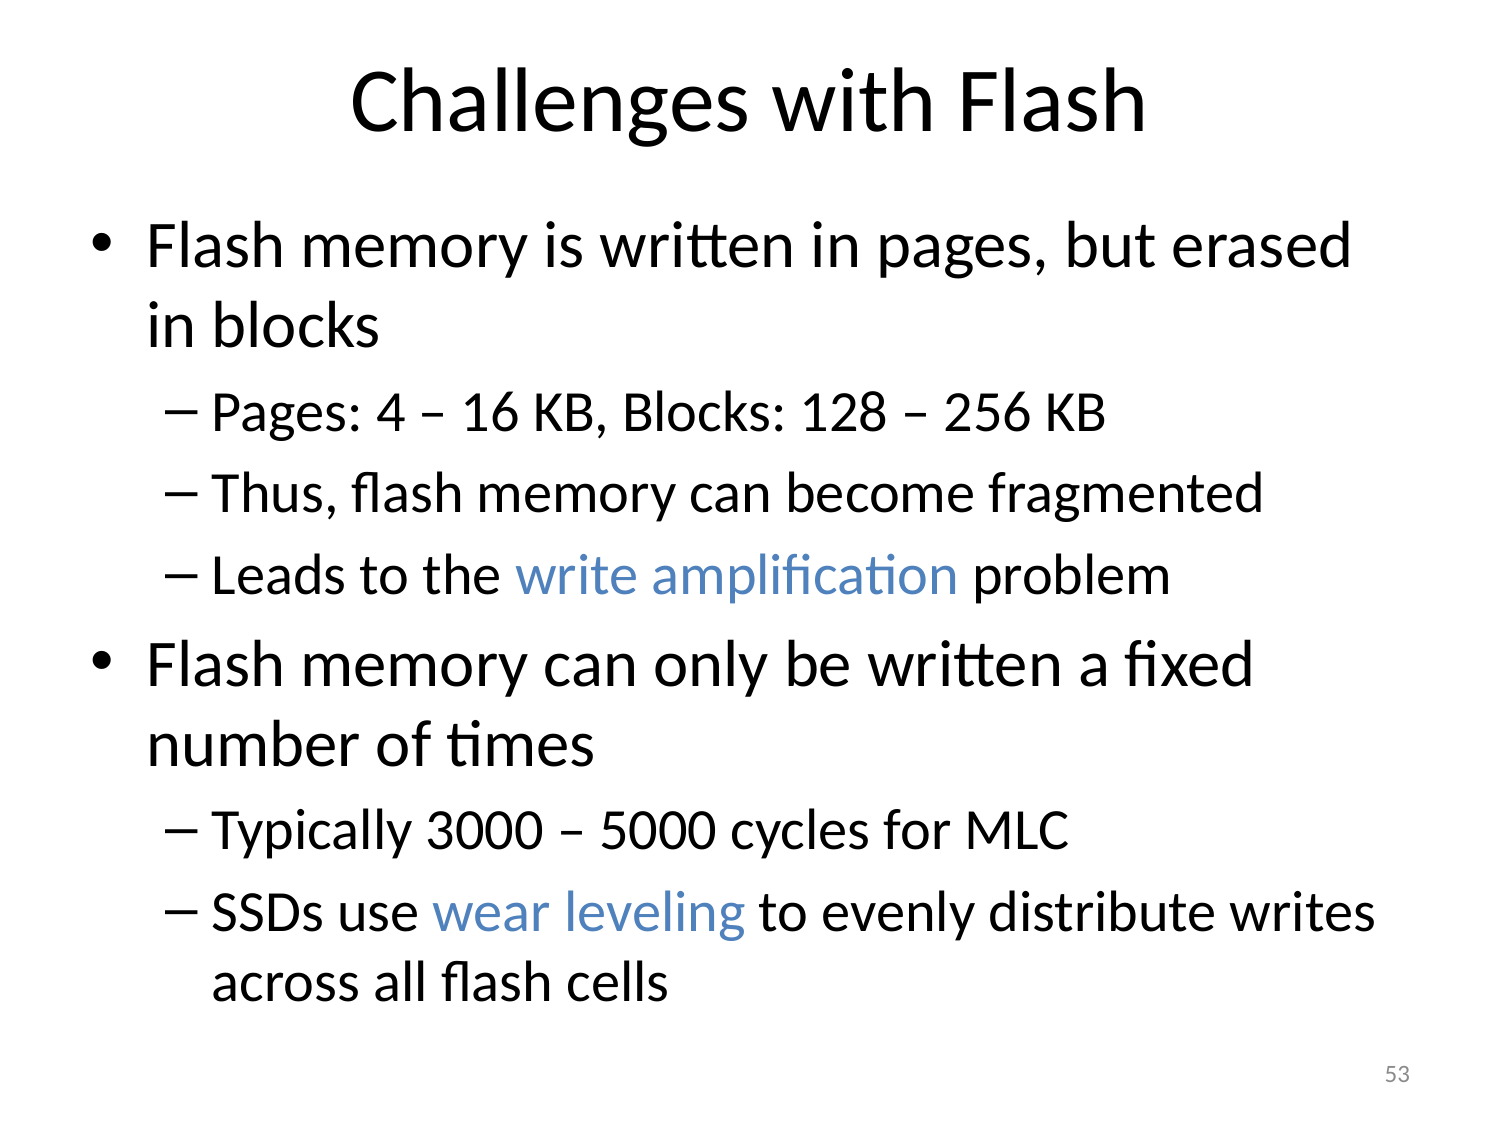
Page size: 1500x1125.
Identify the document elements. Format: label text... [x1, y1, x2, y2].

list Flash memory is written in pages, but erased in blocks Pages: 4 – 16 KB, Blocks: 128 – 256 KB Thus, flash memory can become fragmented Leads to the write amplification problem Flash memory can only be written a fixed number of times Typically 3000 – 5000 cycles for MLC SSDs use wear leveling to evenly distribute writes across all flash cells [75, 193, 1425, 1040]
title Challenges with Flash [75, 1, 1425, 189]
slide_number <number> [1074, 1042, 1425, 1103]
